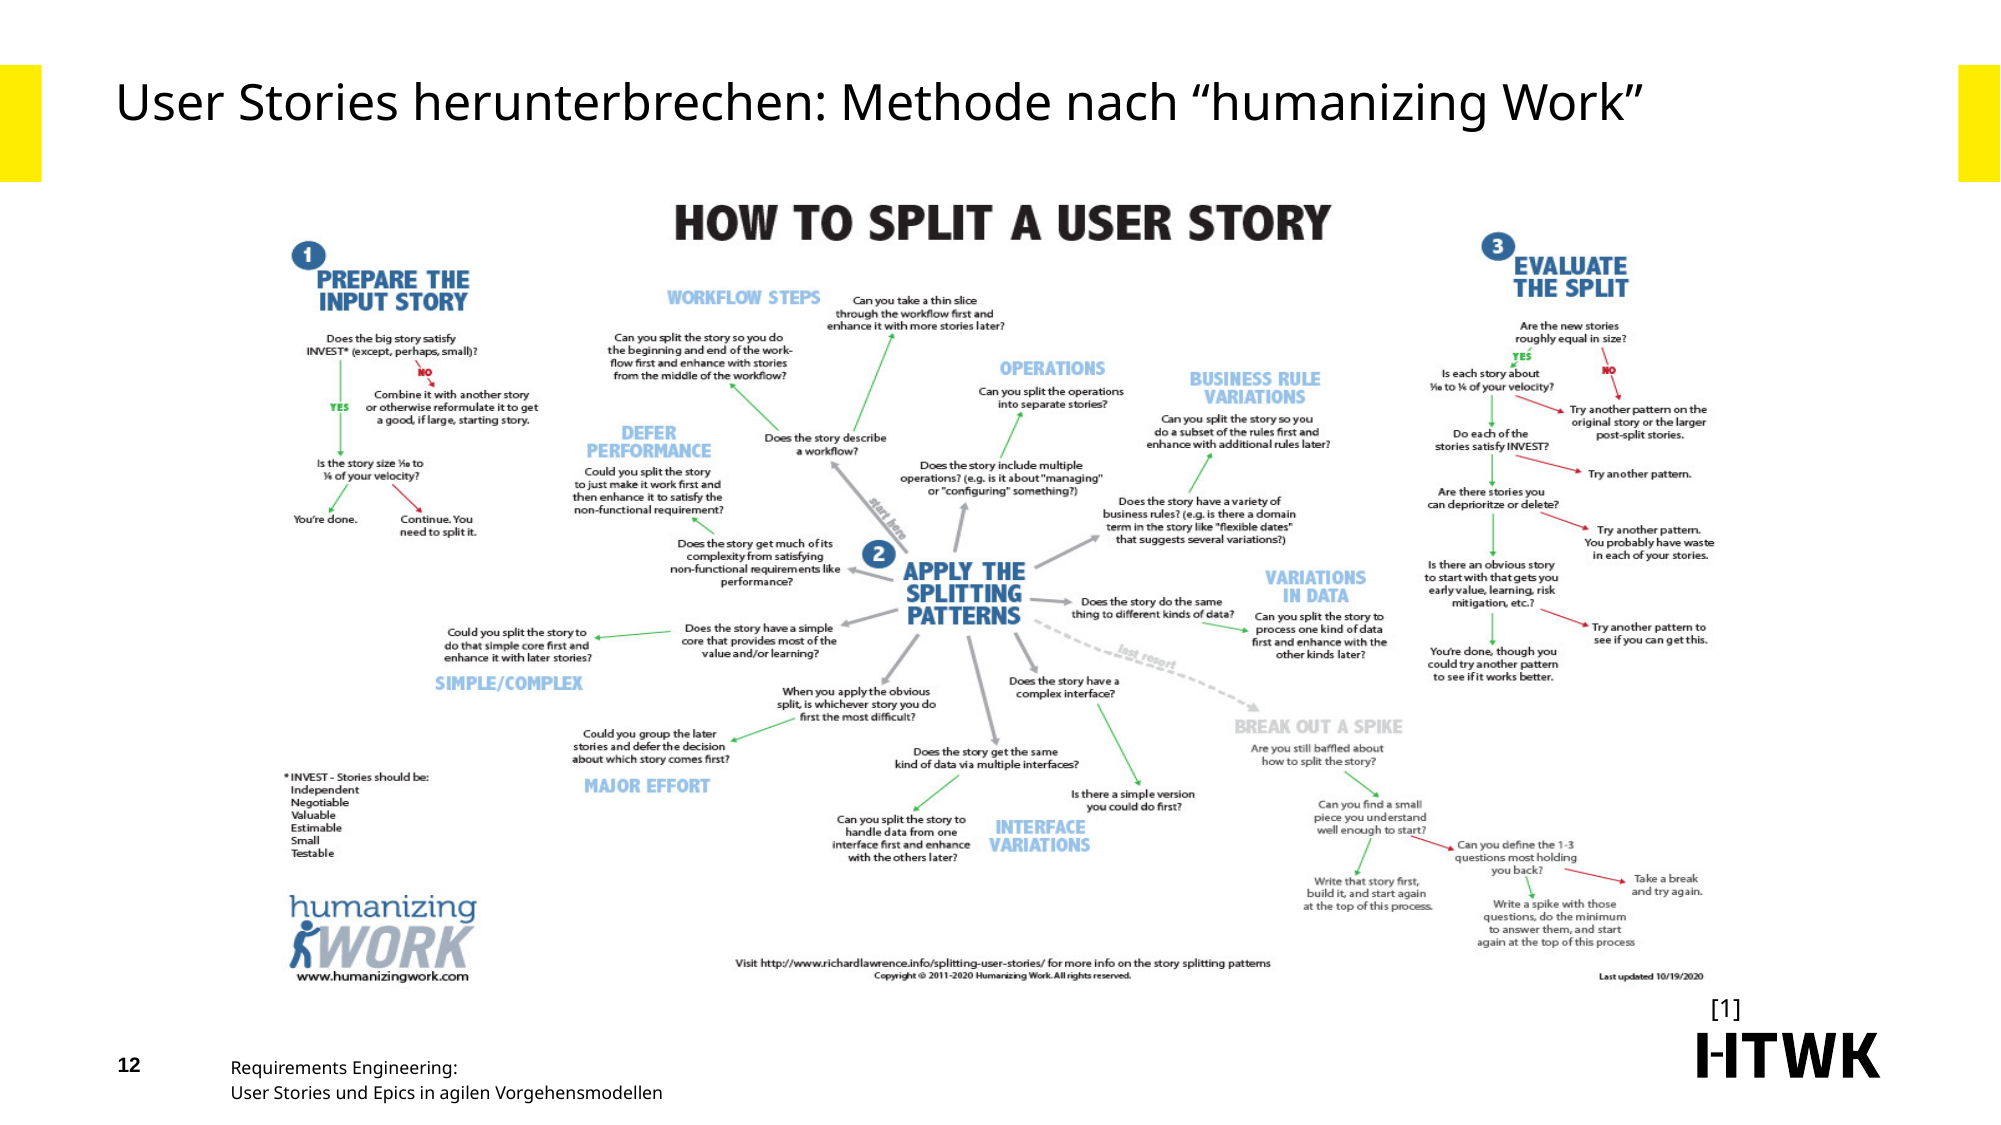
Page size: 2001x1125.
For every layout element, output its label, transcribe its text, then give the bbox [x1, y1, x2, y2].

title User Stories herunterbrechen: Methode nach “humanizing Work” [115, 65, 1881, 183]
text_box [1] [1695, 983, 1778, 1083]
picture [242, 169, 1764, 1006]
